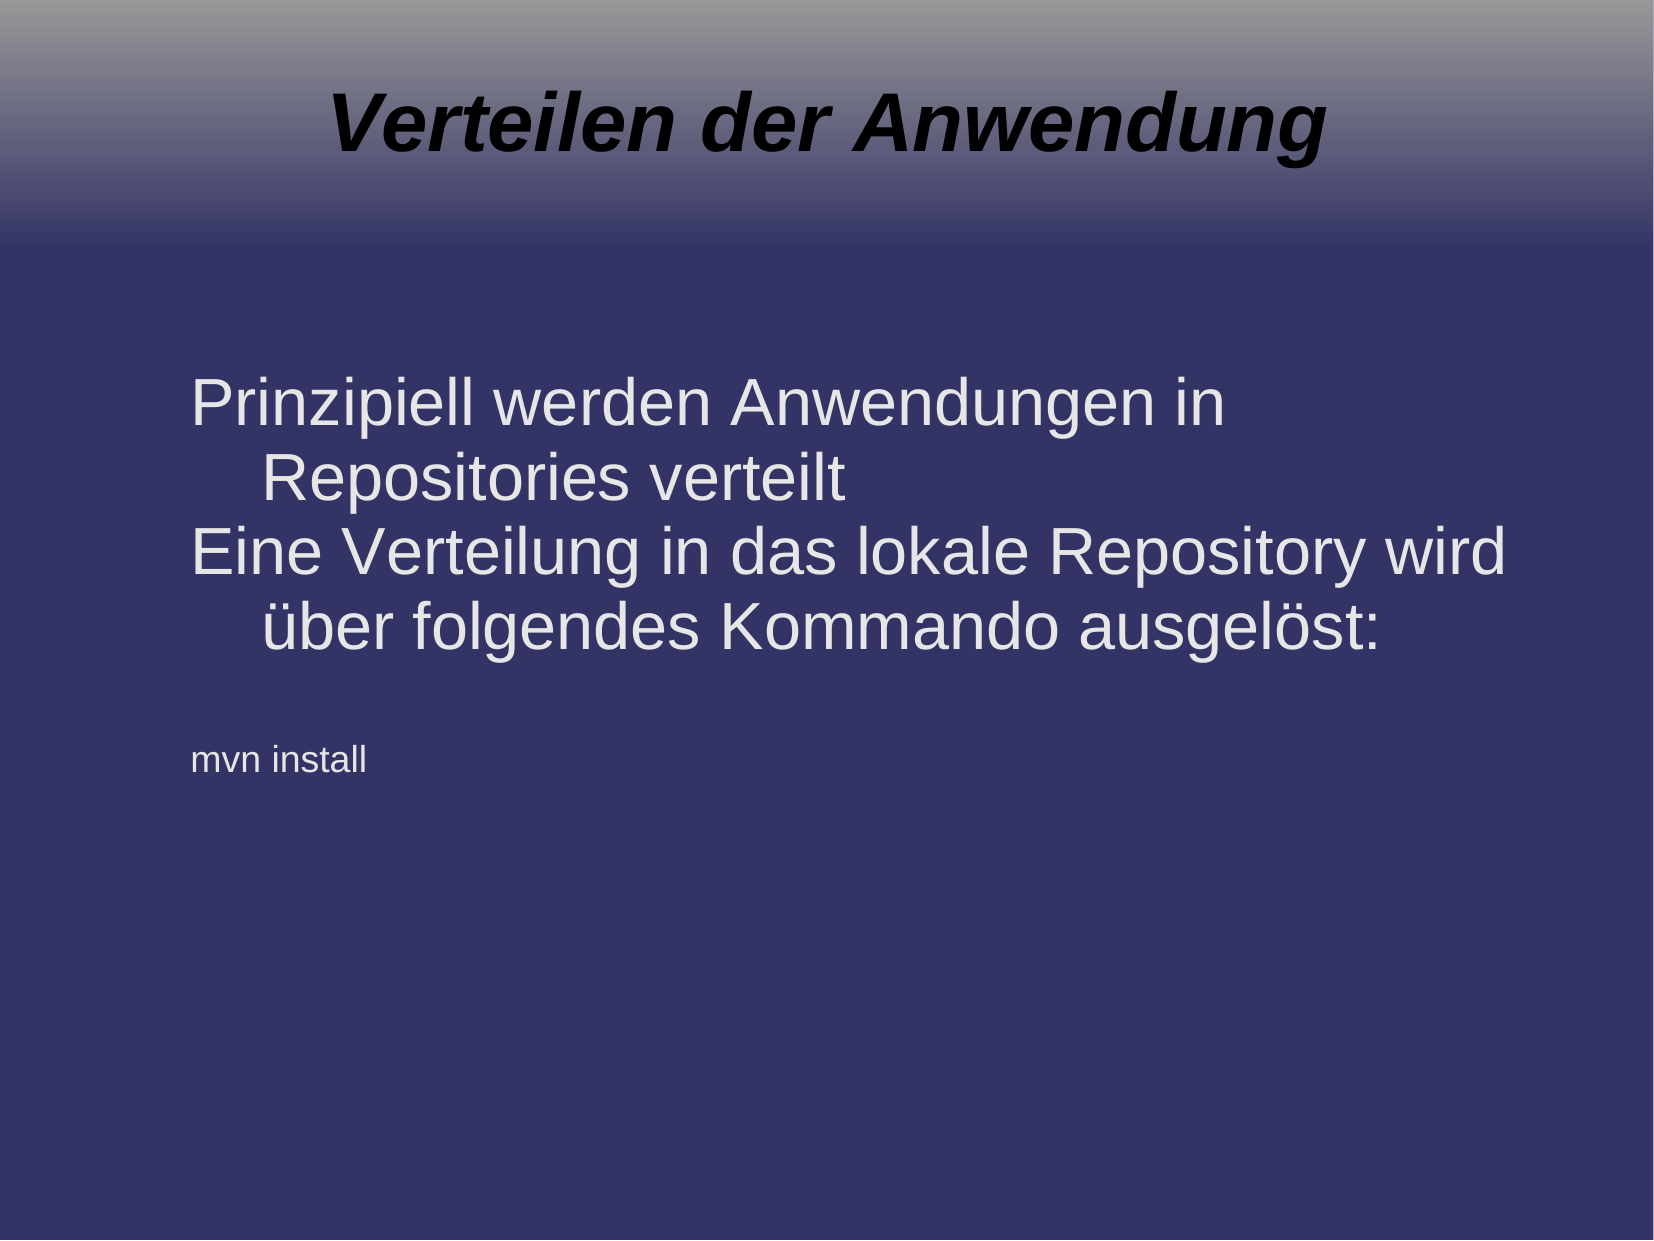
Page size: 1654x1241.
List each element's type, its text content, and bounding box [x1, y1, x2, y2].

list Prinzipiell werden Anwendungen in Repositories verteilt Eine Verteilung in das lokale Repository wird über folgendes Kommando ausgelöst: mvn install [178, 364, 1570, 1147]
title Verteilen der Anwendung [121, 19, 1534, 227]
